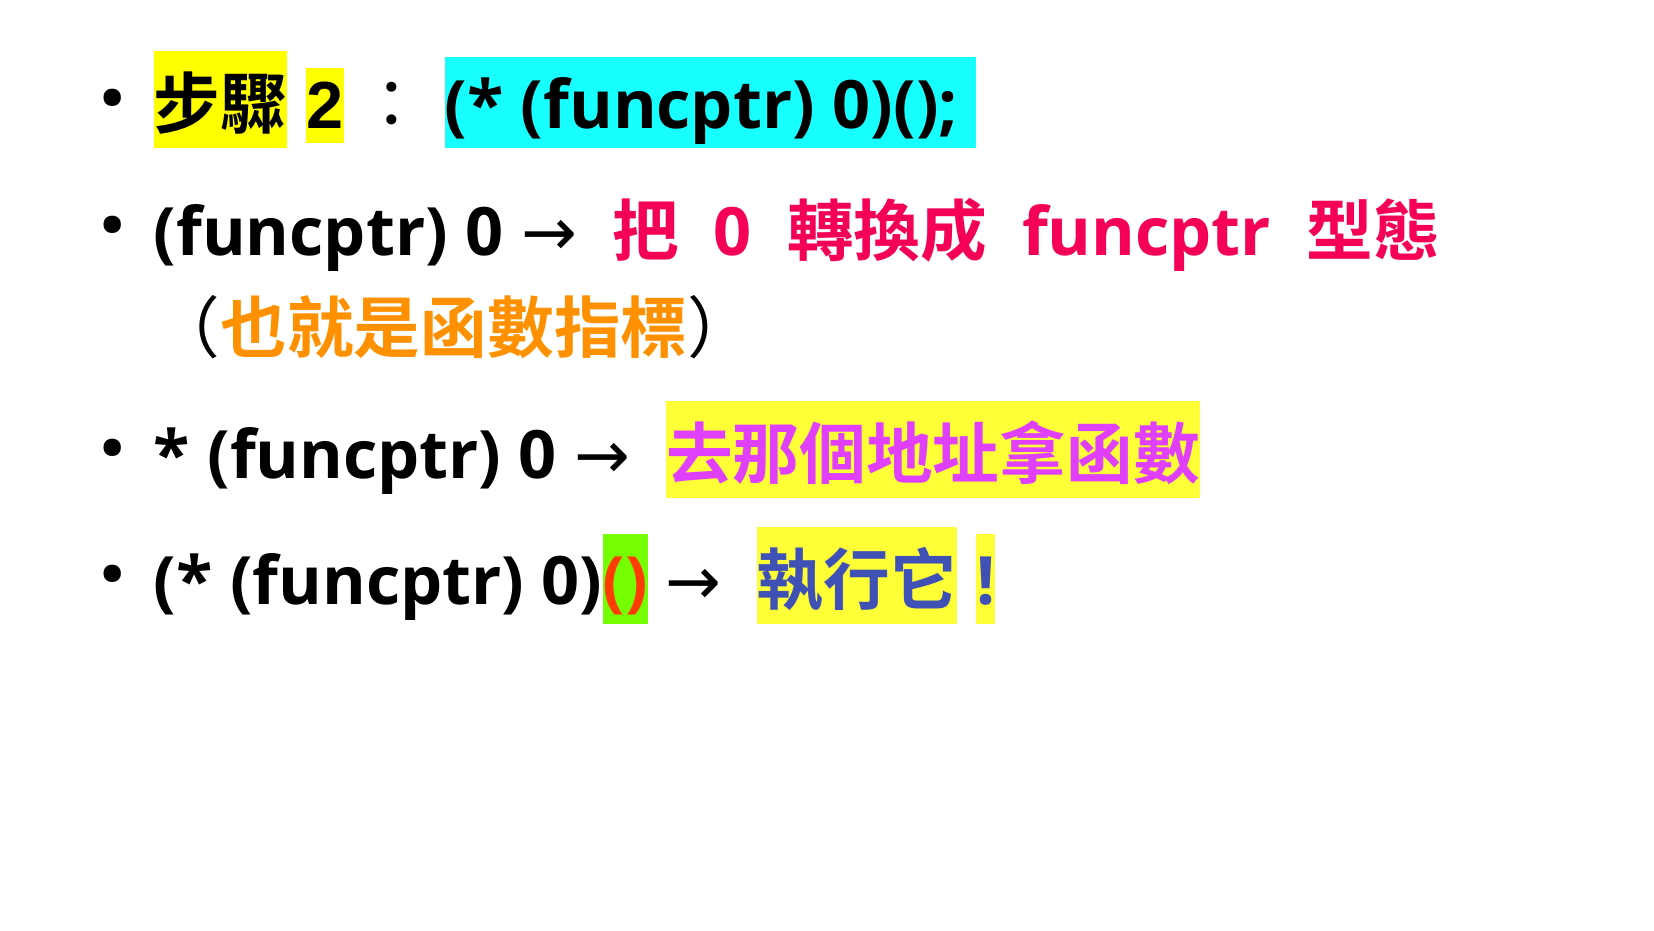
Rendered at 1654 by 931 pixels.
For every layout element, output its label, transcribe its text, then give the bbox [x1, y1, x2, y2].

list 步驟2：(* (funcptr) 0)(); (funcptr) 0 → 把 0 轉換成 funcptr 型態（也就是函數指標） * (funcptr) 0 → 去那個地址拿函數 (* (funcptr) 0)() → 執行它! [82, 51, 1571, 827]
